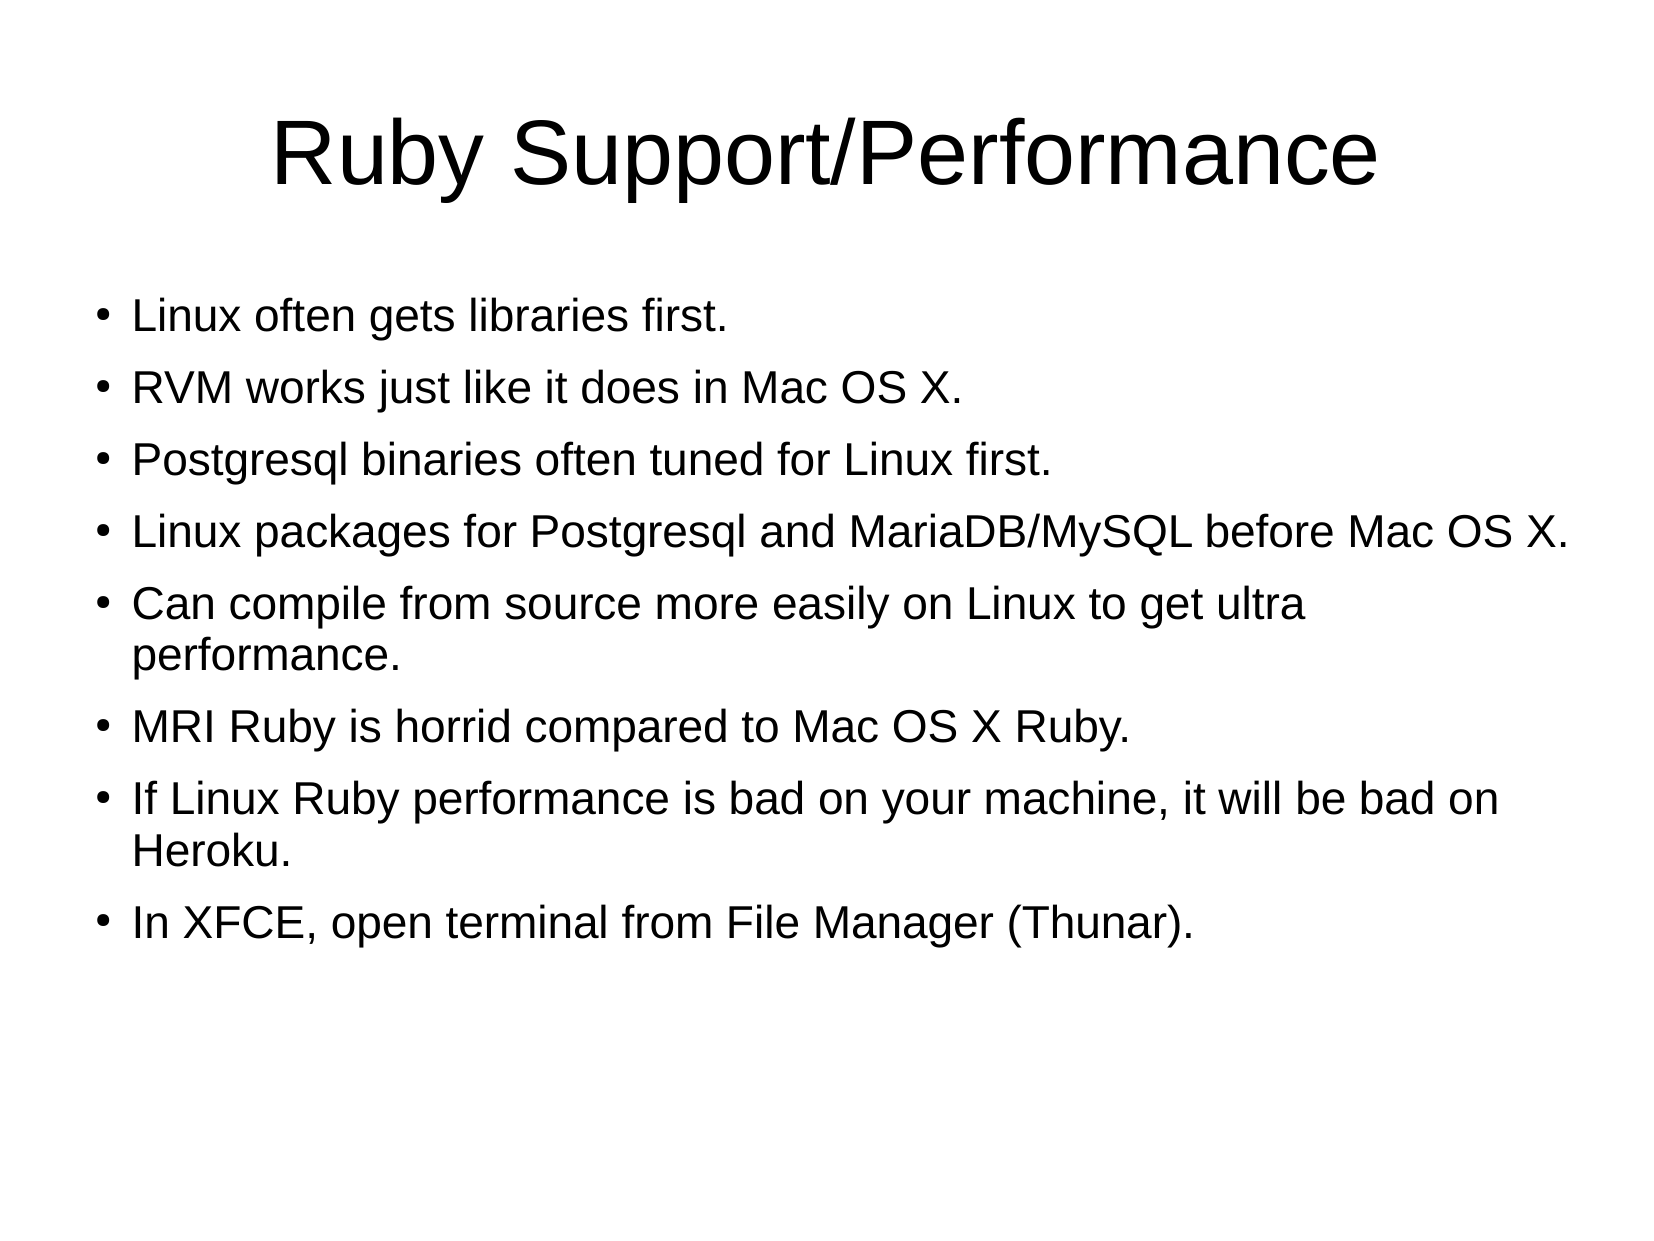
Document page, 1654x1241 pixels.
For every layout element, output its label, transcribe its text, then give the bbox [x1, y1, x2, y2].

list Linux often gets libraries first. RVM works just like it does in Mac OS X. Postgresql binaries often tuned for Linux first. Linux packages for Postgresql and MariaDB/MySQL before Mac OS X. Can compile from source more easily on Linux to get ultra performance. MRI Ruby is horrid compared to Mac OS X Ruby. If Linux Ruby performance is bad on your machine, it will be bad on Heroku. In XFCE, open terminal from File Manager (Thunar). [82, 290, 1571, 1010]
title Ruby Support/Performance [82, 49, 1571, 257]
